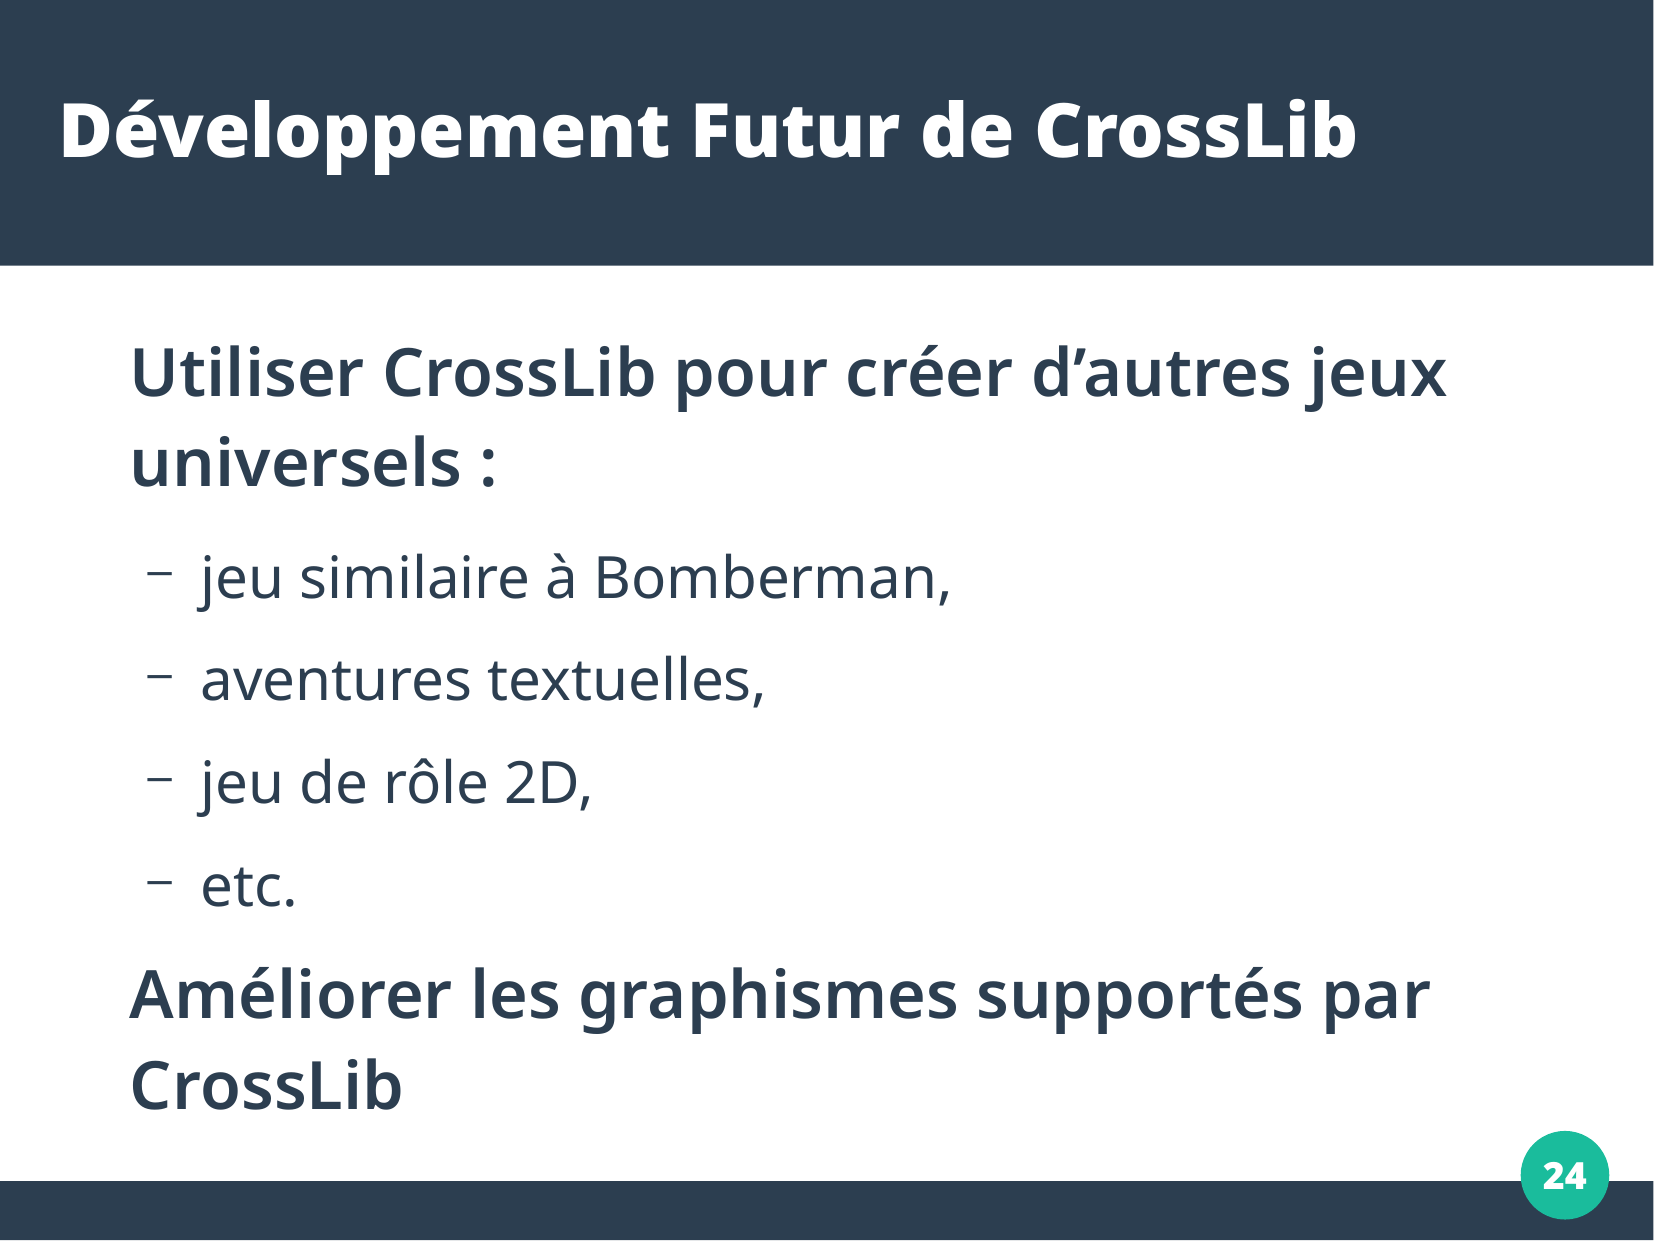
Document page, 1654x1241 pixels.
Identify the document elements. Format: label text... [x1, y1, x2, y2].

list Utiliser CrossLib pour créer d’autres jeux universels : jeu similaire à Bomberman, aventures textuelles, jeu de rôle 2D, etc. Améliorer les graphismes supportés par CrossLib [59, 324, 1595, 1152]
title Développement Futur de CrossLib [59, 49, 1595, 207]
